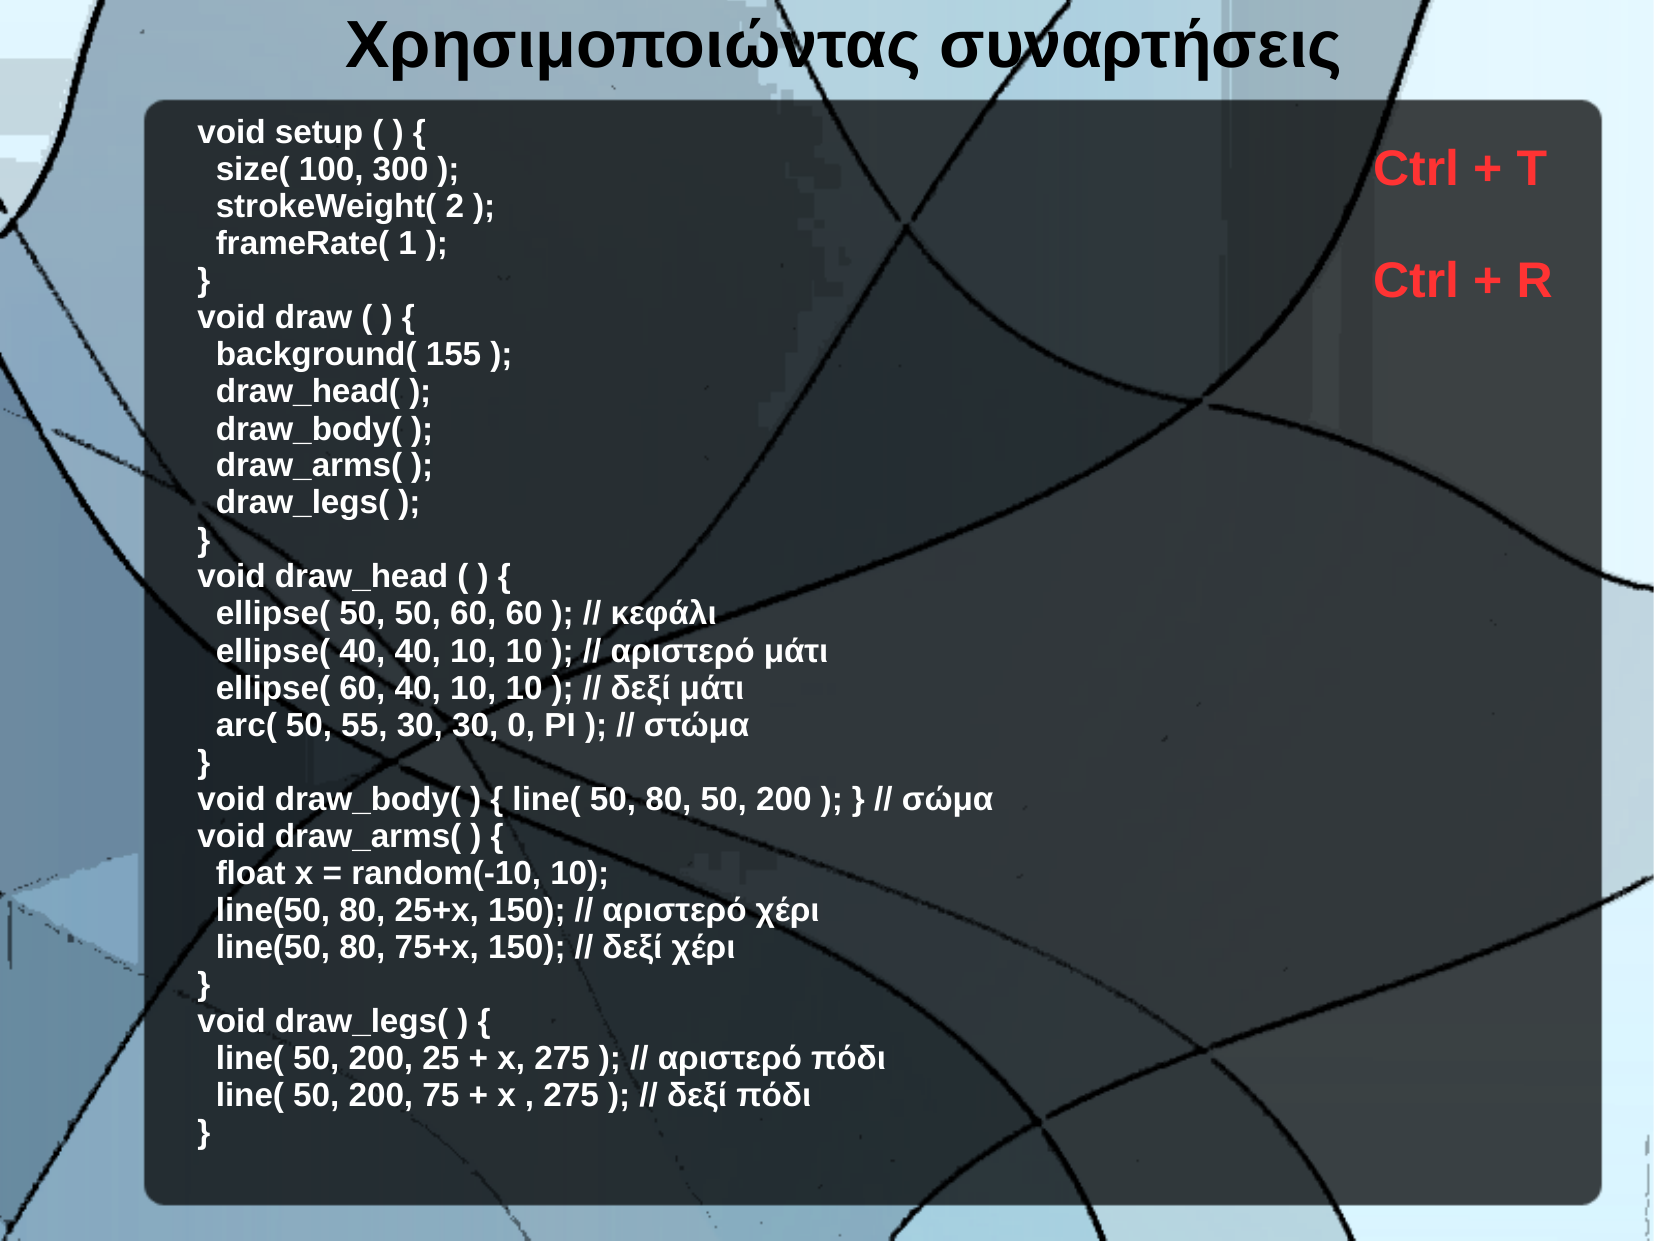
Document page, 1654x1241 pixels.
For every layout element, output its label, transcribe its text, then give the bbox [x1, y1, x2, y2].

text_box Ctrl + T Ctrl + R [1358, 133, 1619, 319]
text_box Χρησιμοποιώντας συναρτήσεις [330, 0, 1359, 107]
picture [1359, 0, 1654, 1241]
text_box void setup ( ) { size( 100, 300 ); strokeWeight( 2 ); frameRate( 1 ); } void draw ( ) { background( 155 ); draw_head( ); draw_body( ); draw_arms( ); draw_legs( ); } void draw_head ( ) { ellipse( 50, 50, 60, 60 ); // κεφάλι ellipse( 40, 40, 10, 10 ); // αριστερό μάτι ellipse( 60, 40, 10, 10 ); // δεξί μάτι arc( 50, 55, 30, 30, 0, PI ); // στώμα } void draw_body( ) { line( 50, 80, 50, 200 ); } // σώμα void draw_arms( ) { float x = random(-10, 10); line(50, 80, 25+x, 150); // αριστερό χέρι line(50, 80, 75+x, 150); // δεξί χέρι } void draw_legs( ) { line( 50, 200, 25 + x, 275 ); // αριστερό πόδι line( 50, 200, 75 + x , 275 ); // δεξί πόδι } [182, 106, 1359, 1241]
picture [0, 0, 330, 1241]
